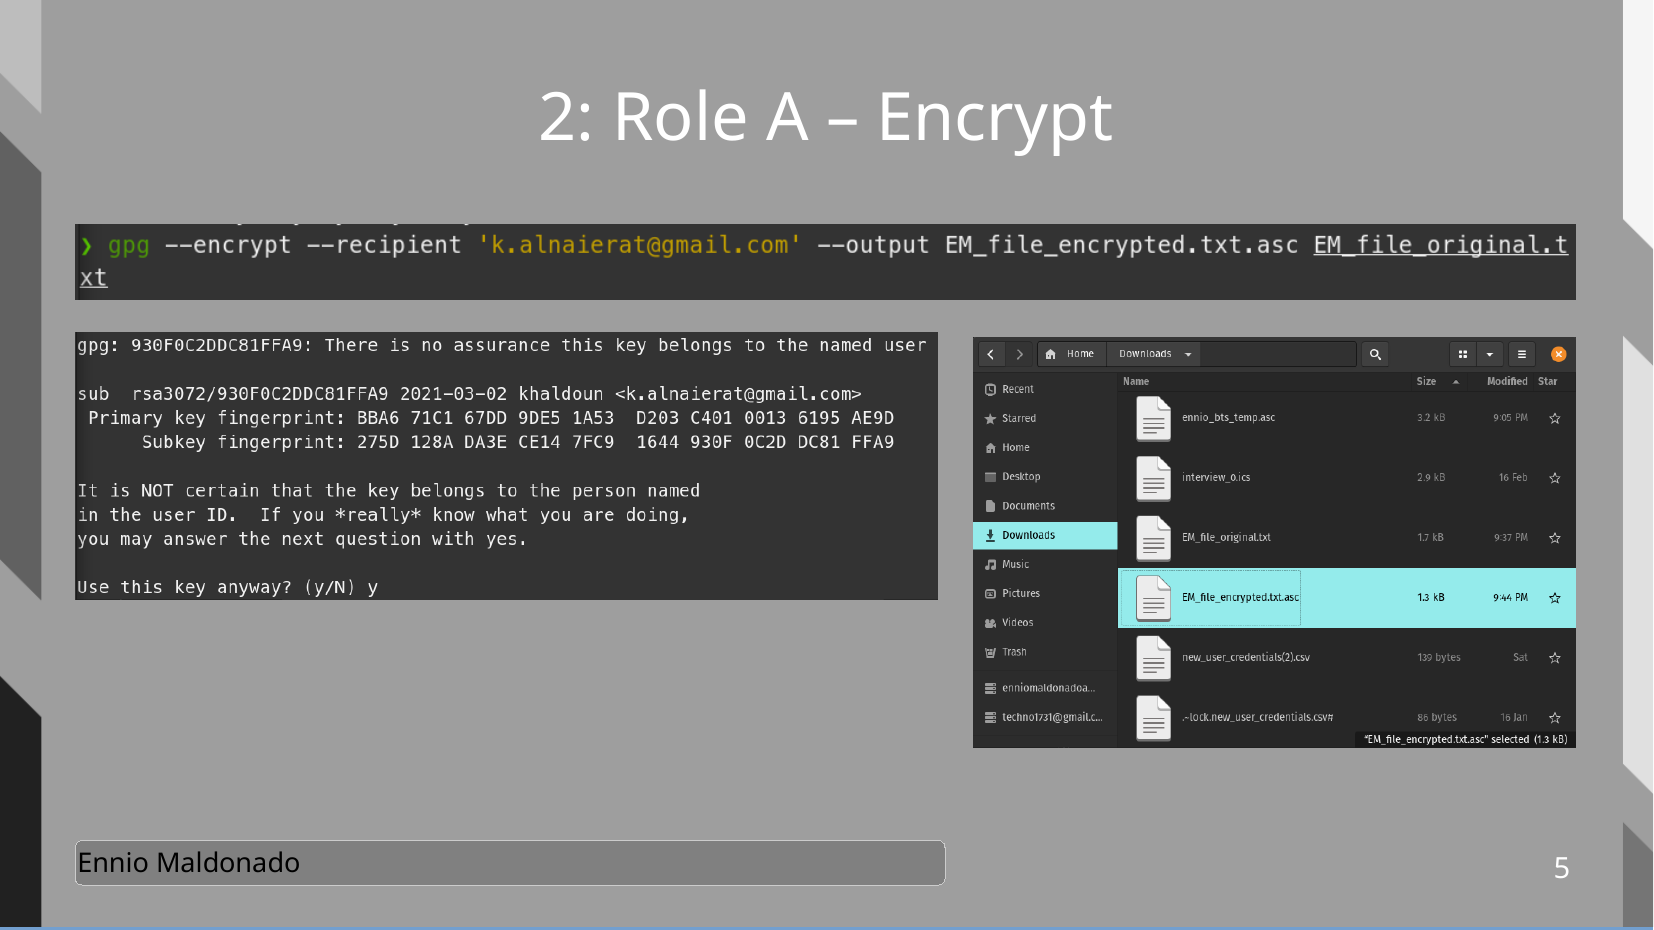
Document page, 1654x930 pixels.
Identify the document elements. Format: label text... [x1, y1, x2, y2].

picture [0, 0, 1654, 927]
text_box Ennio Maldonado [75, 840, 946, 886]
title 2: Role A – Encrypt [82, 36, 1571, 193]
